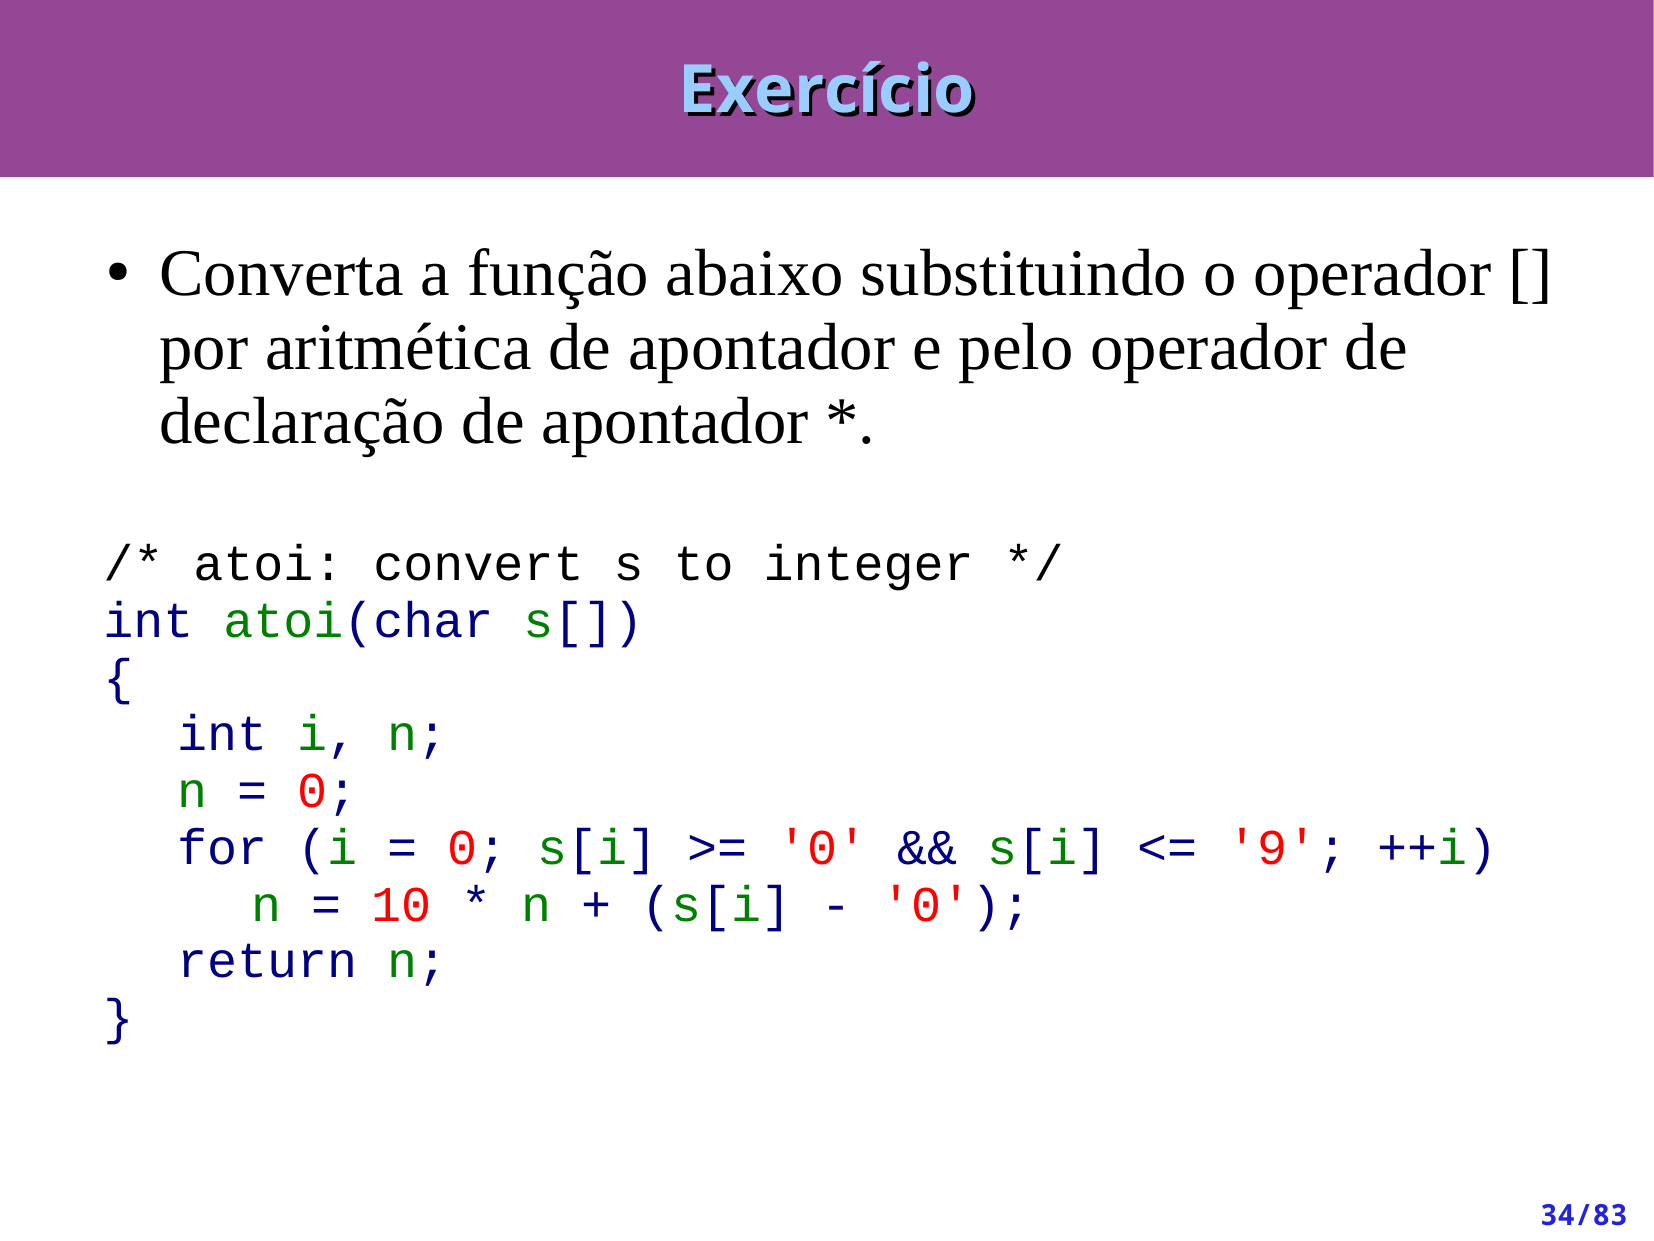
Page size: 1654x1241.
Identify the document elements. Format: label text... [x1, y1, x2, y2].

list Converta a função abaixo substituindo o operador [] por aritmética de apontador e pelo operador de declaração de apontador *. [88, 236, 1577, 531]
text_box /* atoi: convert s to integer */ int atoi(char s[]) { int i, n; n = 0; for (i = 0; s[i] >= '0' && s[i] <= '9'; ++i) n = 10 * n + (s[i] - '0'); return n; } [88, 531, 1595, 1093]
title Exercício [82, 0, 1571, 176]
